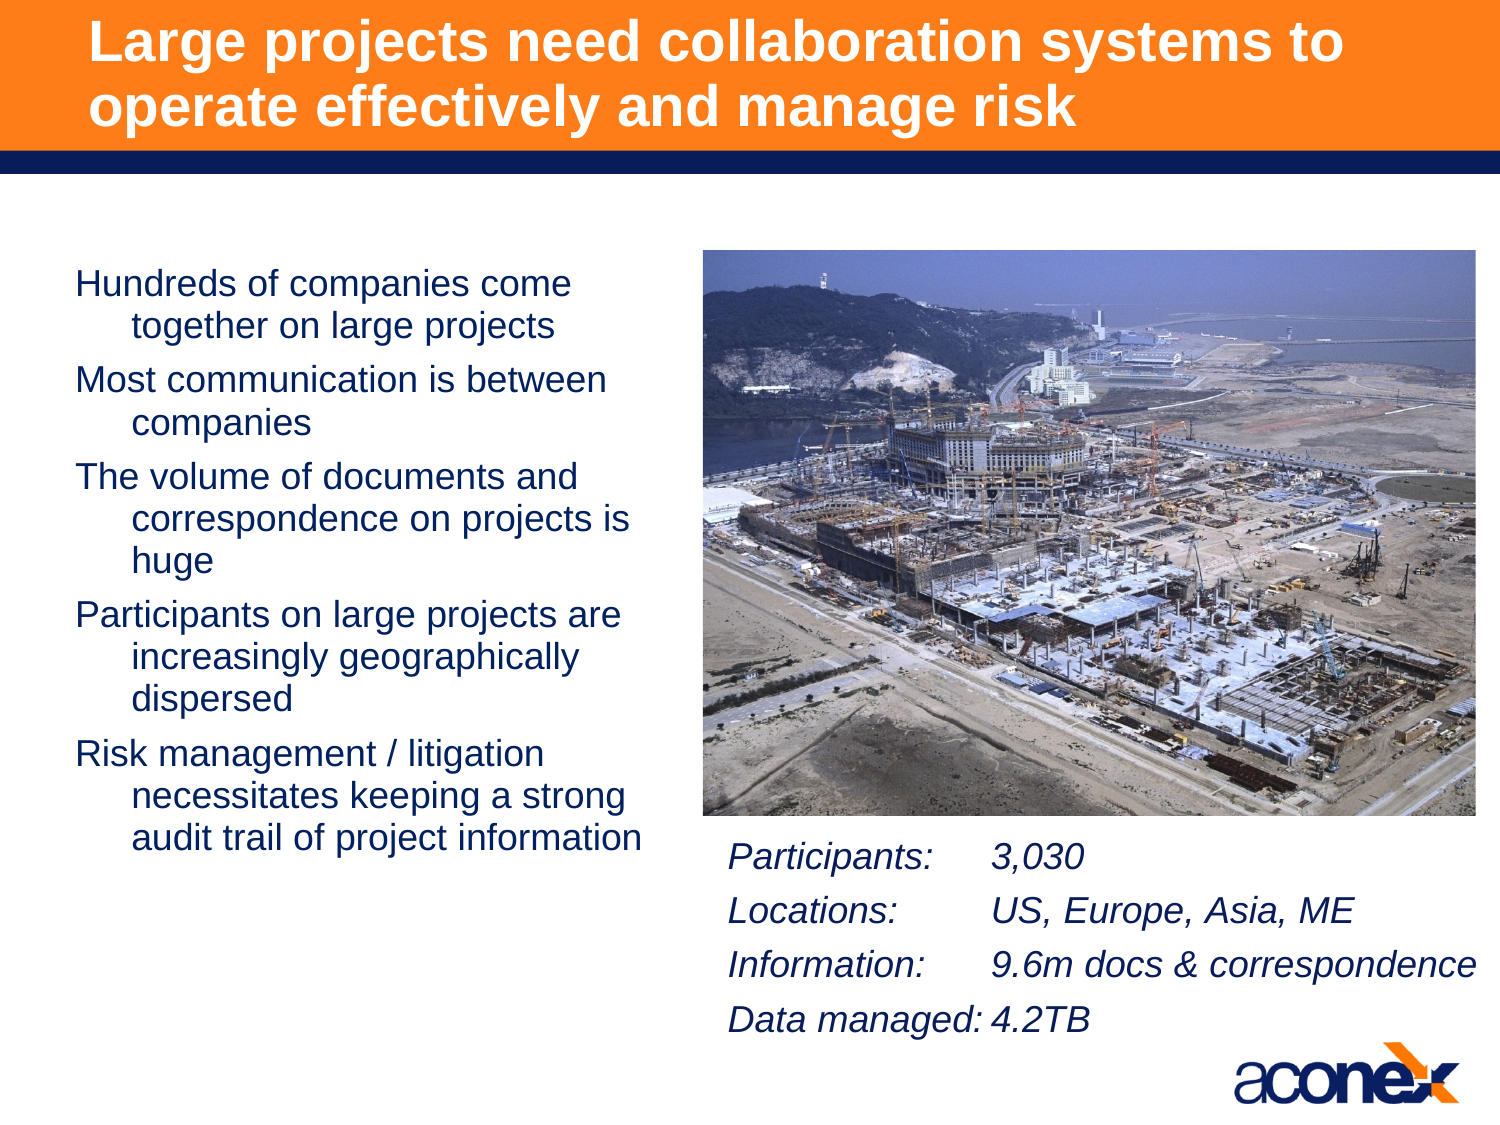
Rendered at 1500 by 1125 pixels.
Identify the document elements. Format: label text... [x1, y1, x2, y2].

text_box 3,030 US, Europe, Asia, ME 9.6m docs & correspondence 4.2TB [976, 824, 1500, 1071]
text_box Participants: Locations: Information: Data managed: [712, 824, 976, 1071]
title Large projects need collaboration systems to operate effectively and manage risk [88, 0, 1439, 178]
picture [1234, 1071, 1460, 1104]
picture [702, 250, 1476, 816]
list Hundreds of companies come together on large projects Most communication is between companies The volume of documents and correspondence on projects is huge Participants on large projects are increasingly geographically dispersed Risk management / litigation necessitates keeping a strong audit trail of project information [75, 262, 680, 1006]
